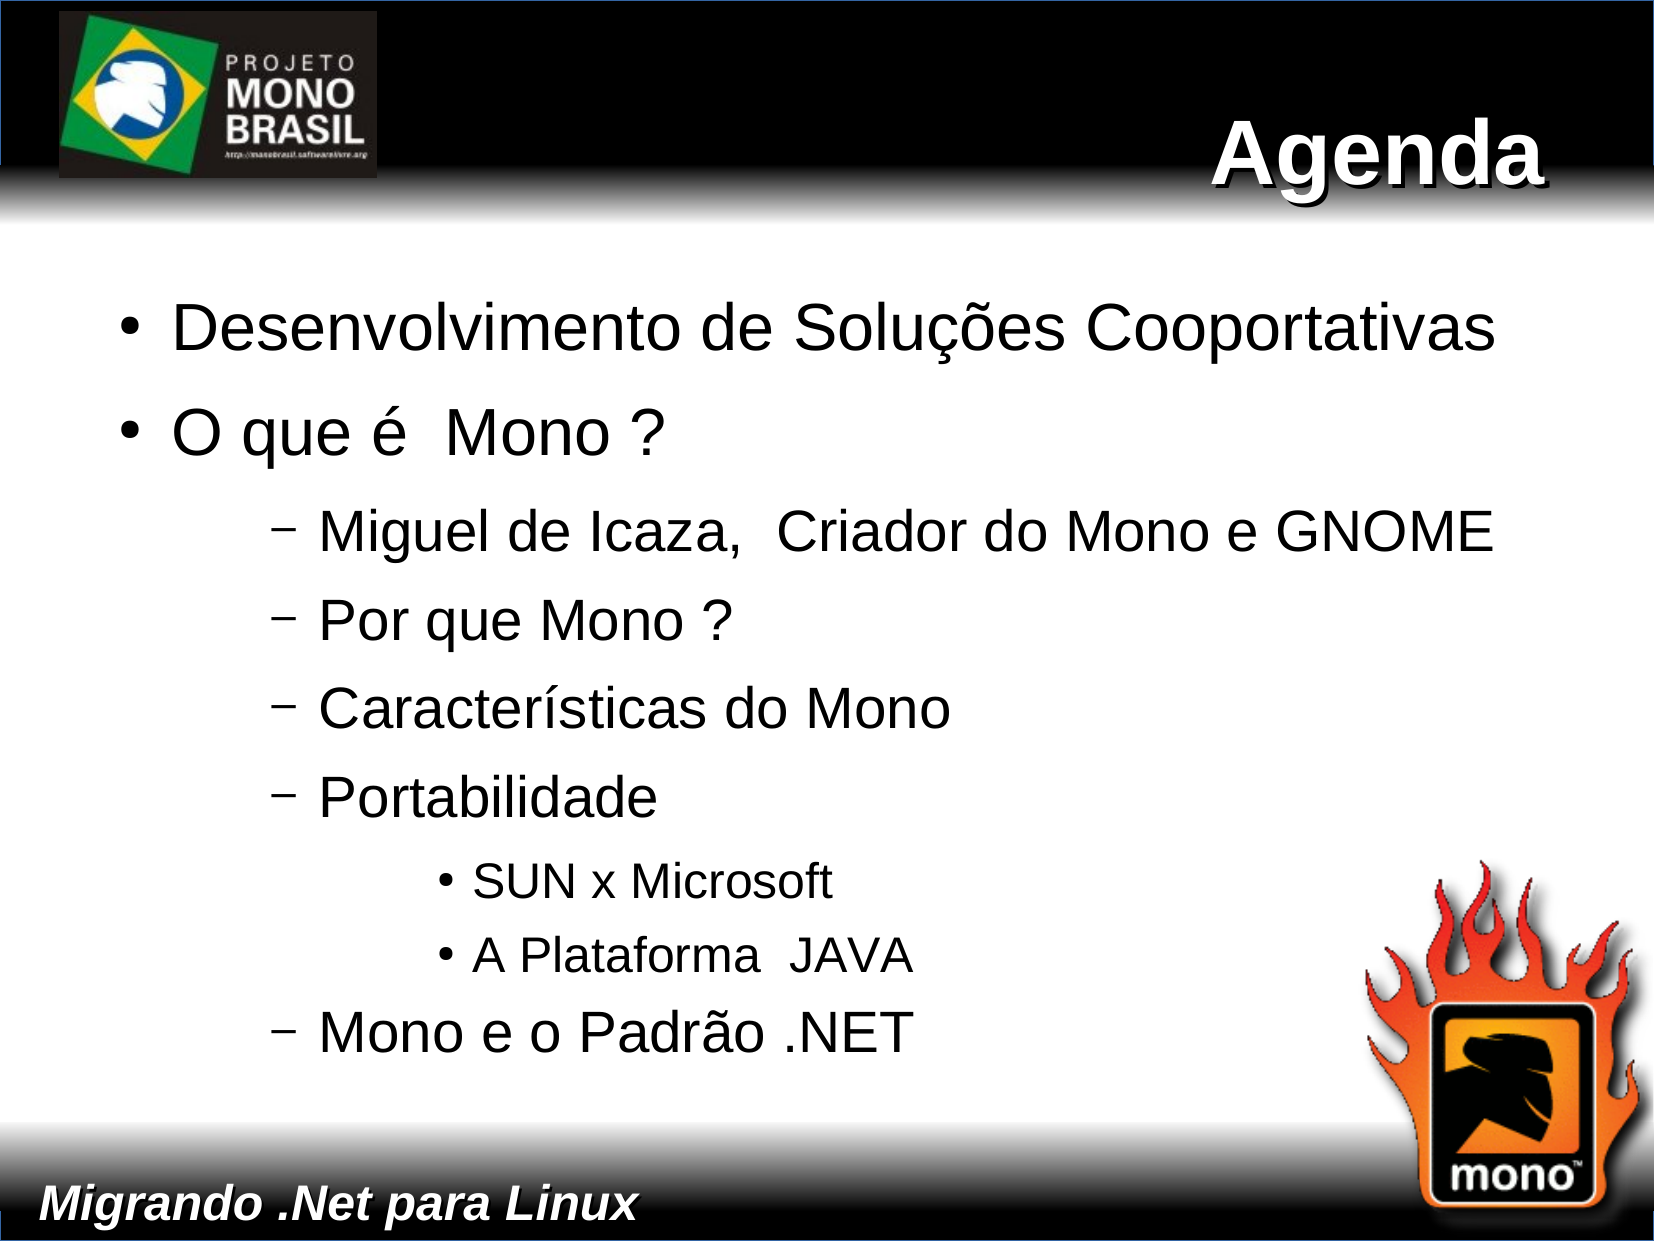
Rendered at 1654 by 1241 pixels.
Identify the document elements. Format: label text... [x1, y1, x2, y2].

picture [1302, 805, 1654, 1241]
text_box Migrando .Net para Linux [23, 1168, 546, 1241]
picture [59, 11, 377, 178]
title Agenda [82, 49, 1571, 257]
list Desenvolvimento de Soluções Cooportativas O que é Mono ? Miguel de Icaza, Criador do Mono e GNOME Por que Mono ? Características do Mono Portabilidade SUN x Microsoft A Plataforma JAVA Mono e o Padrão .NET [82, 290, 1571, 1133]
